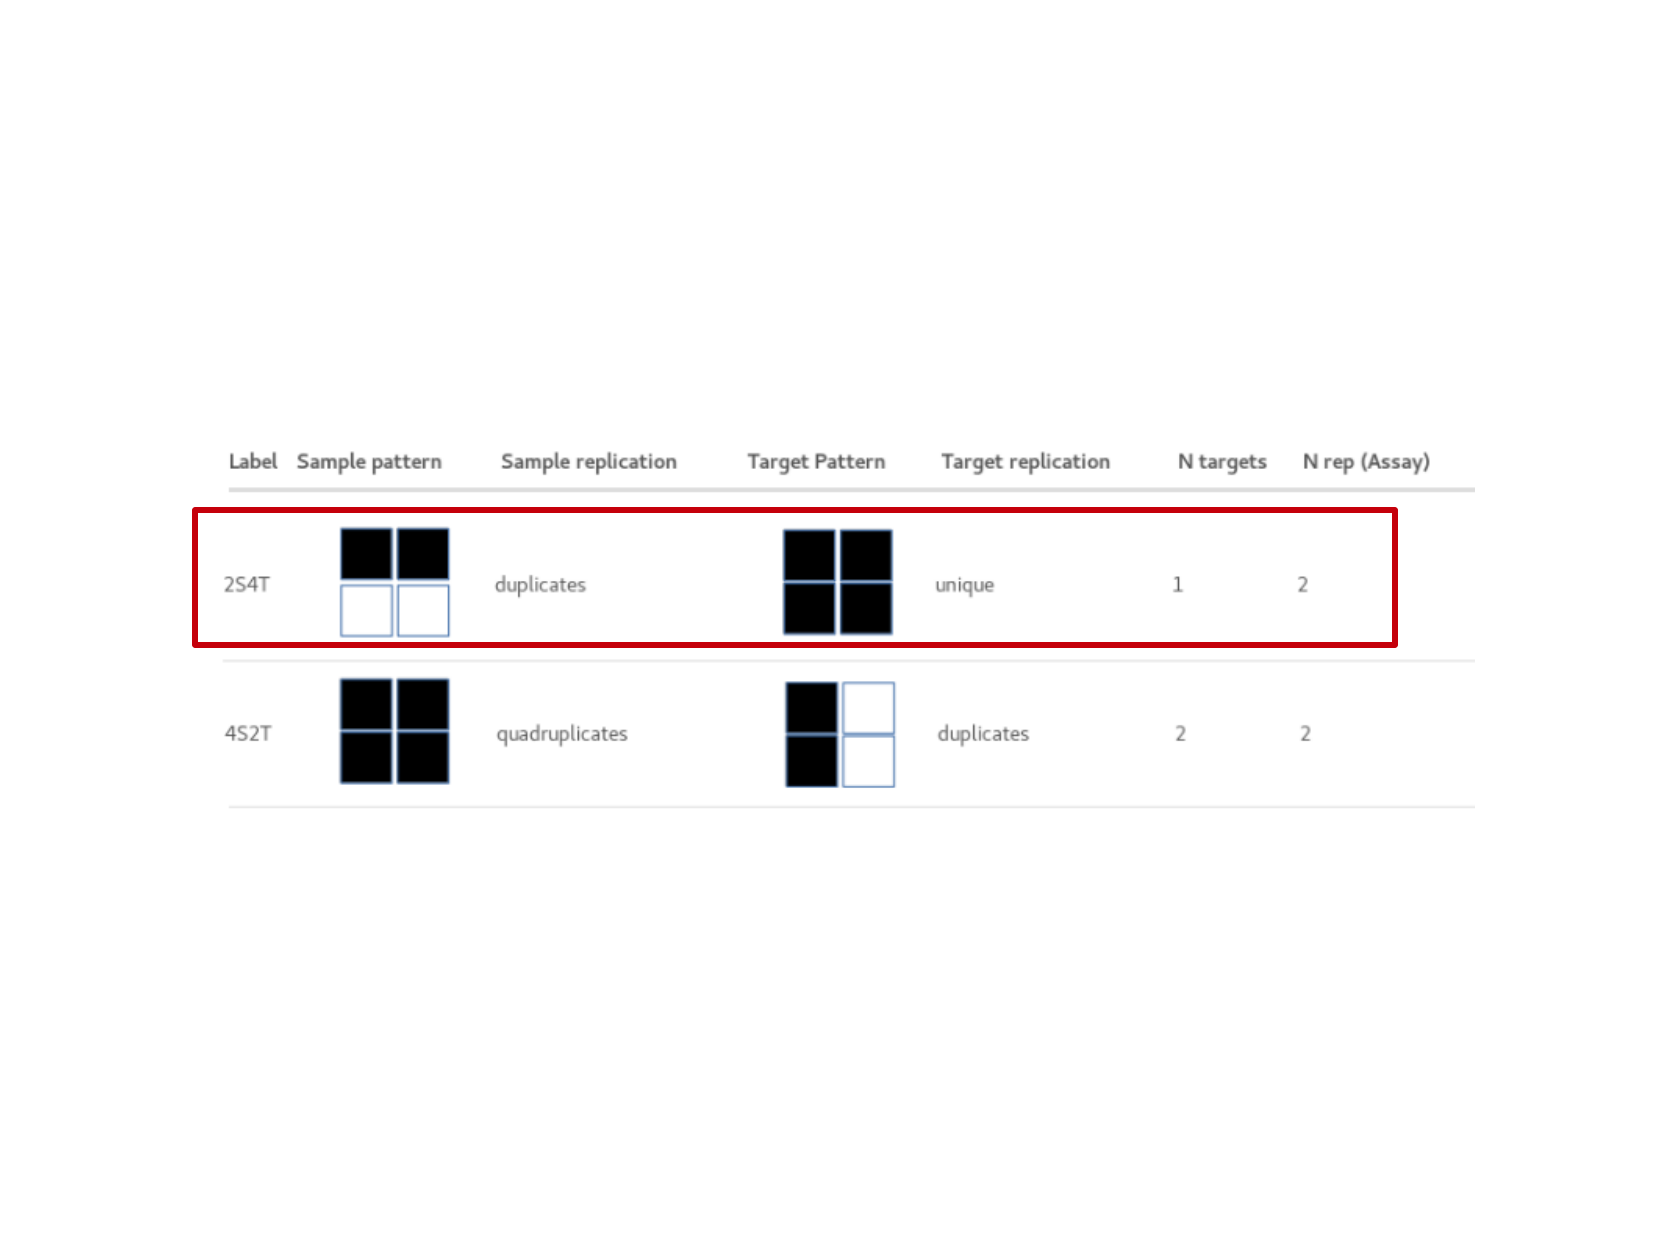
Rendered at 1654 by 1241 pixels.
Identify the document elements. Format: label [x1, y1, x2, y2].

picture [187, 422, 1475, 825]
